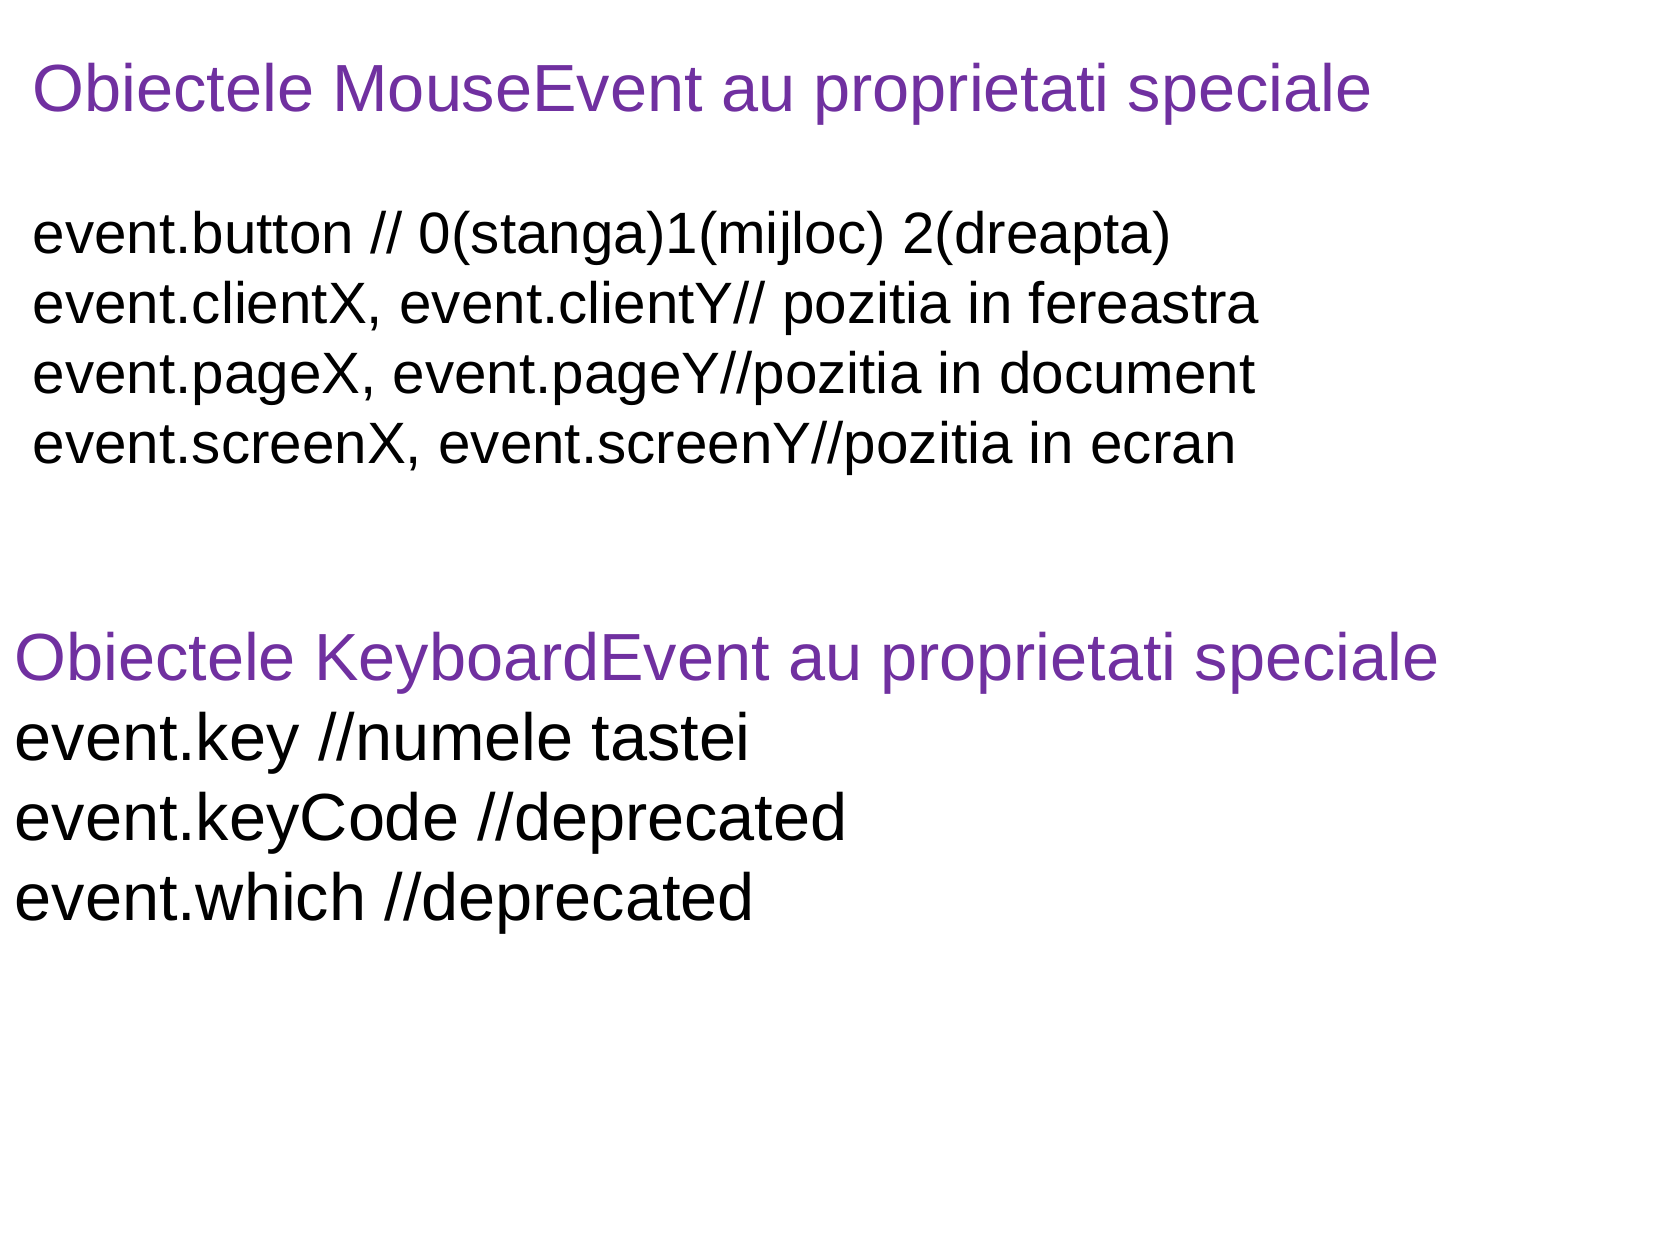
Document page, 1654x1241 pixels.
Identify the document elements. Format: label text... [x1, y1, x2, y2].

text_box Obiectele MouseEvent au proprietati speciale event.button // 0(stanga)1(mijloc) 2(dreapta) event.clientX, event.clientY// pozitia in fereastra event.pageX, event.pageY//pozitia in document event.screenX, event.screenY//pozitia in ecran [18, 37, 1654, 606]
text_box Obiectele KeyboardEvent au proprietati speciale event.key //numele tastei event.keyCode //deprecated event.which //deprecated [0, 606, 1654, 1182]
